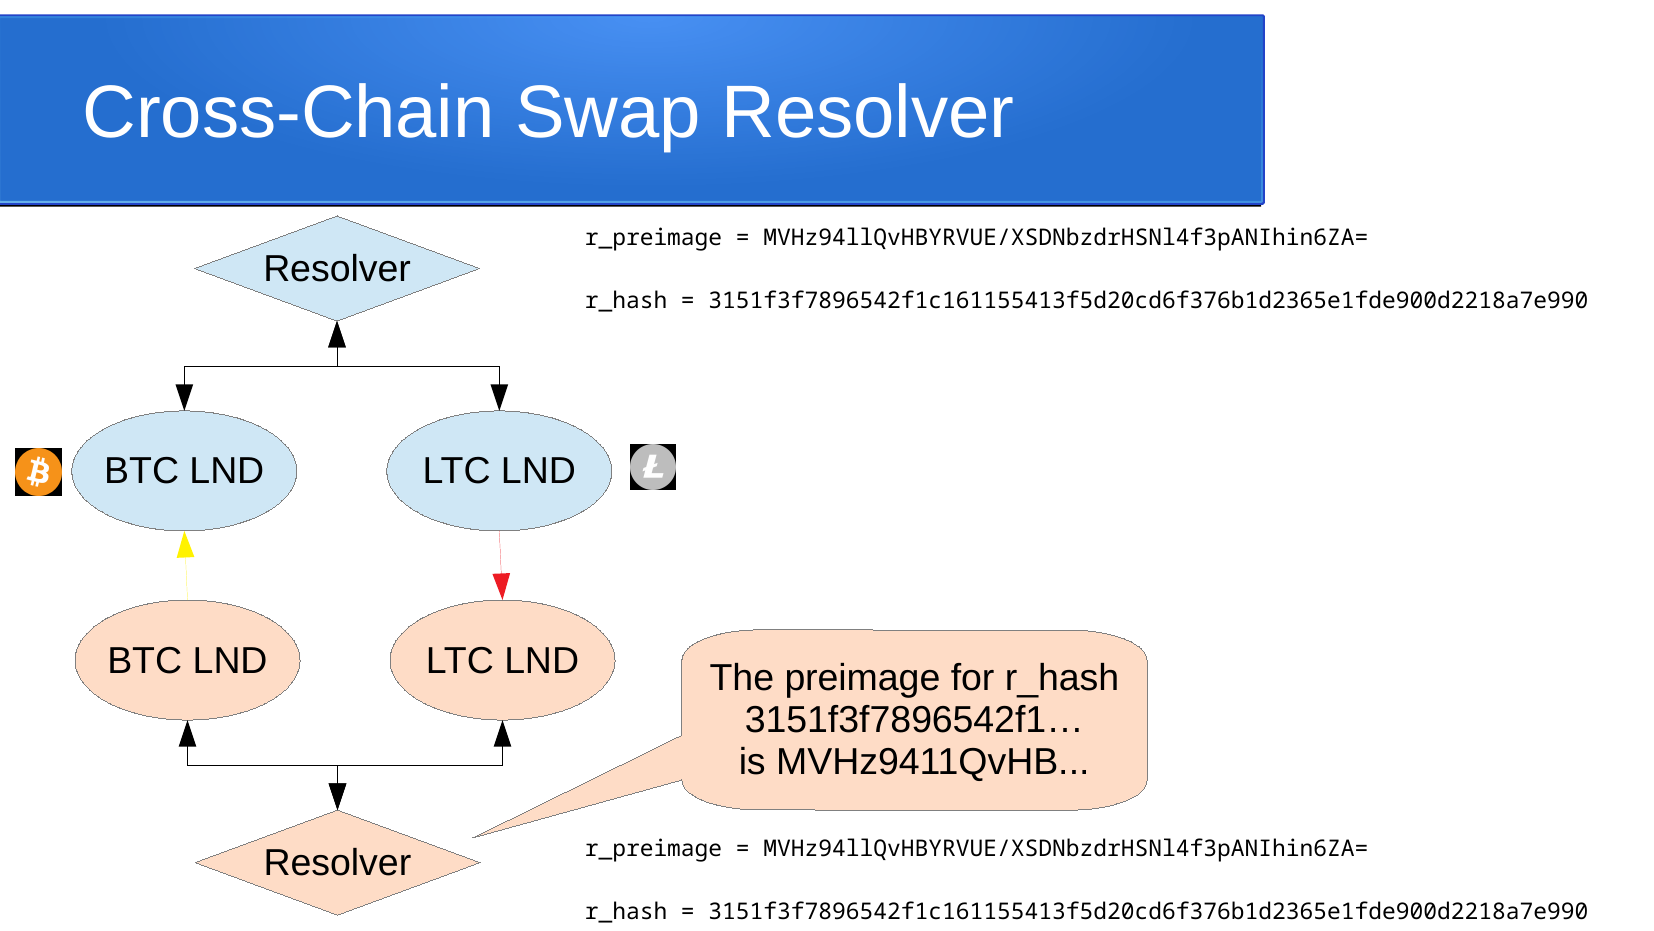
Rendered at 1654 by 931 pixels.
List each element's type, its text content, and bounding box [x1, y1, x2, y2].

text_box BTC LND [75, 600, 301, 721]
title Cross-Chain Swap Resolver [82, 35, 1235, 189]
text_box BTC LND [71, 410, 297, 531]
text_box r_preimage = MVHz94llQvHBYRVUE/XSDNbzdrHSNl4f3pANIhin6ZA= r_hash = 3151f3f7896542f1c161155413f5d20cd6f376b1d2365e1fde900d2218a7e990 [570, 214, 1606, 301]
text_box r_preimage = MVHz94llQvHBYRVUE/XSDNbzdrHSNl4f3pANIhin6ZA= r_hash = 3151f3f7896542f1c161155413f5d20cd6f376b1d2365e1fde900d2218a7e990 [570, 825, 1606, 911]
text_box LTC LND [386, 410, 612, 531]
text_box Resolver [195, 810, 481, 916]
picture [15, 448, 62, 496]
text_box The preimage for r_hash 3151f3f7896542f1… is MVHz9411QvHB... [472, 629, 1148, 838]
text_box LTC LND [390, 600, 616, 721]
text_box Resolver [194, 215, 480, 321]
picture [630, 444, 676, 490]
